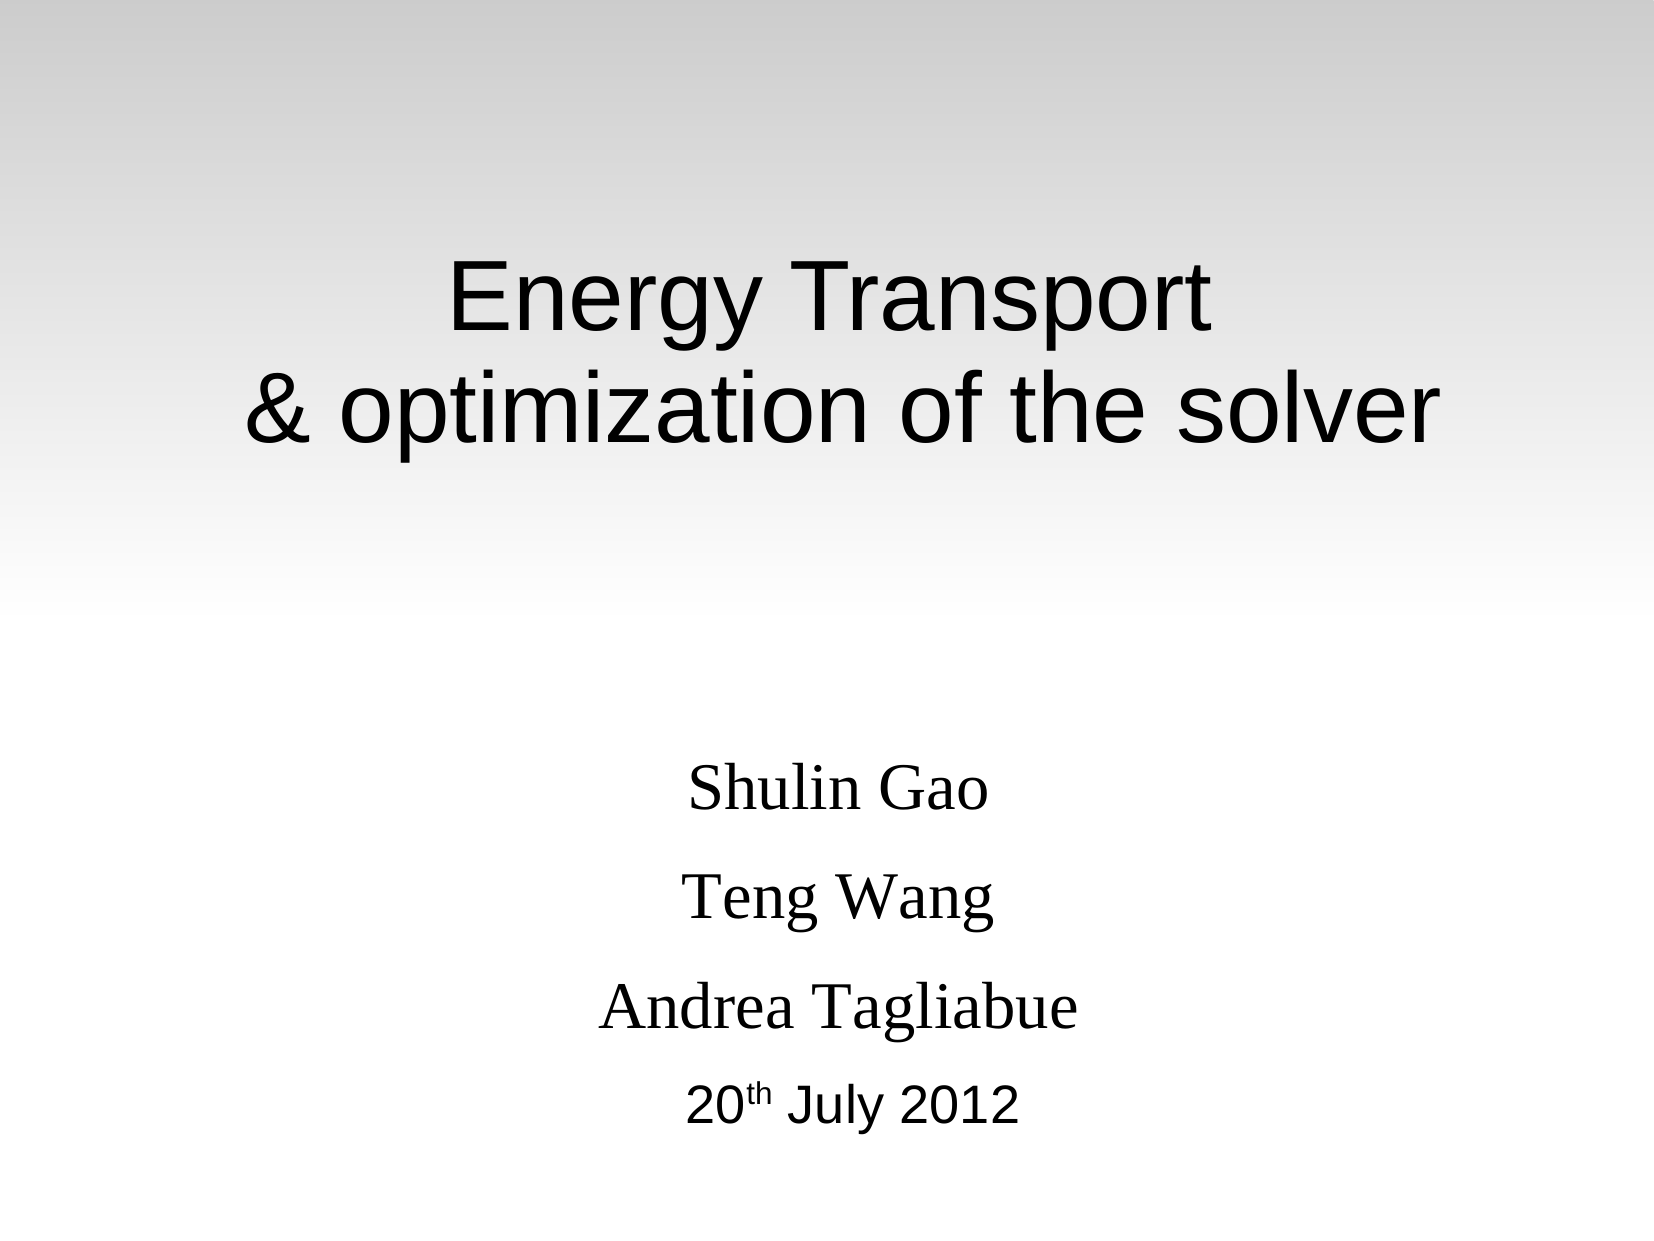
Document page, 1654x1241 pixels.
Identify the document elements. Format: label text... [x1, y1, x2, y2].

text_box Energy Transport & optimization of the solver [187, 232, 1501, 608]
text_box 20th July 2012 [671, 1066, 1088, 1145]
list Shulin Gao Teng Wang Andrea Tagliabue [276, 625, 1402, 1189]
